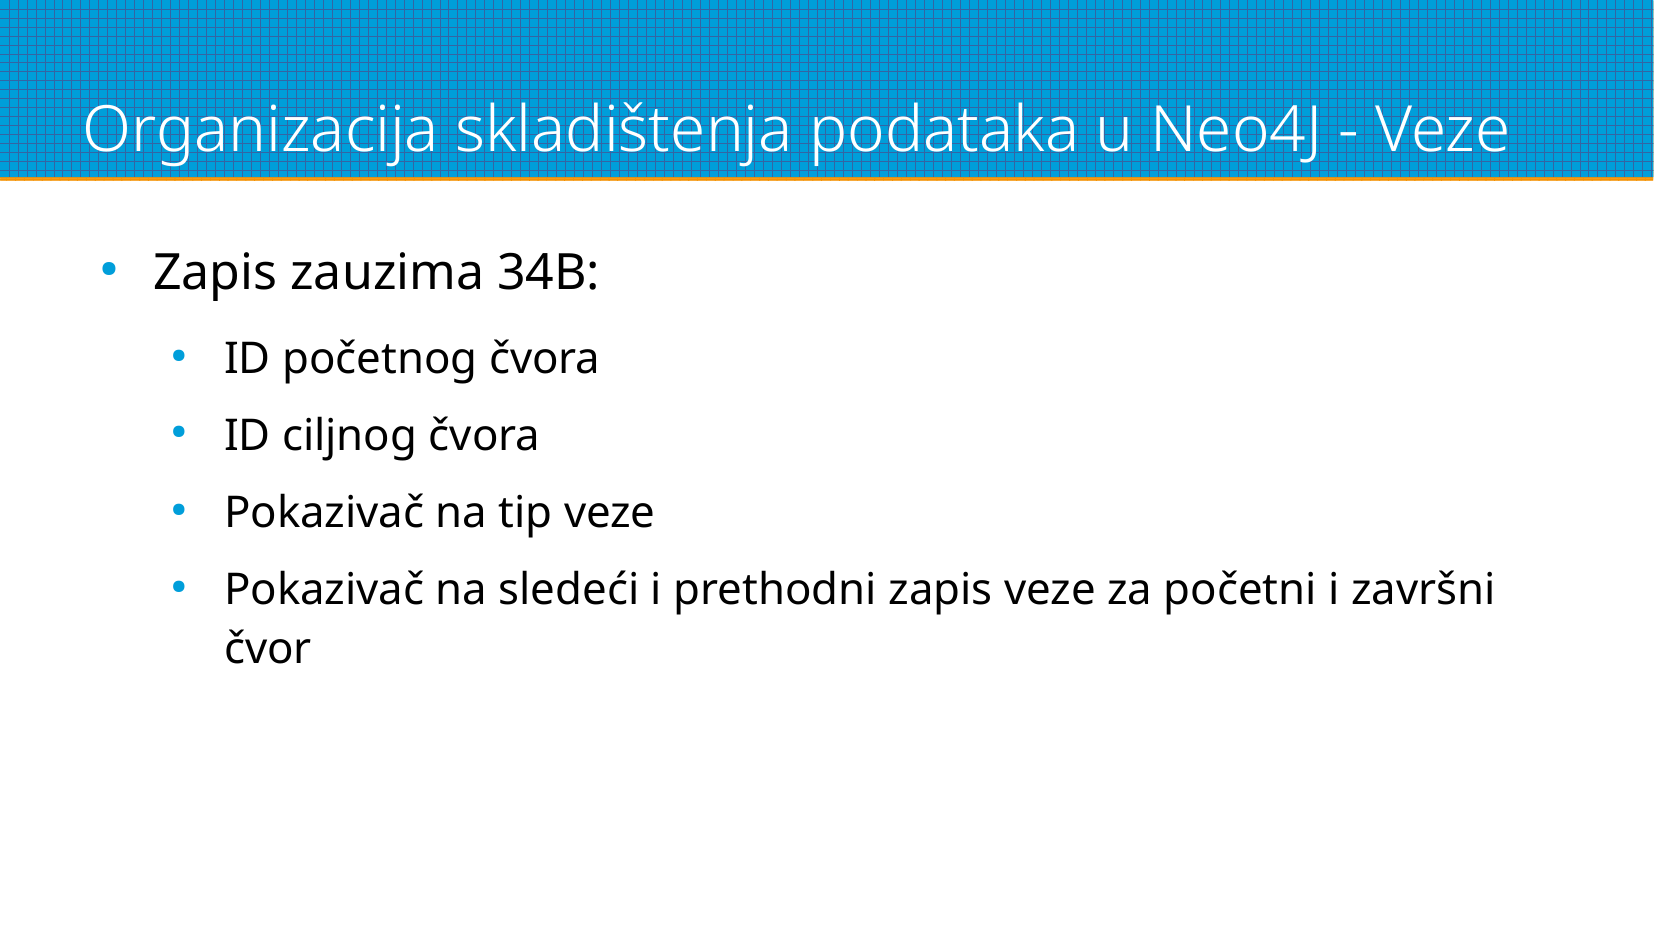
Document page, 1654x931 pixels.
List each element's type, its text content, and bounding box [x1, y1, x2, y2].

list Zapis zauzima 34B: ID početnog čvora ID ciljnog čvora Pokazivač na tip veze Pokazivač na sledeći i prethodni zapis veze za početni i završni čvor [82, 236, 1563, 811]
title Organizacija skladištenja podataka u Neo4J - Veze [82, 14, 1571, 171]
